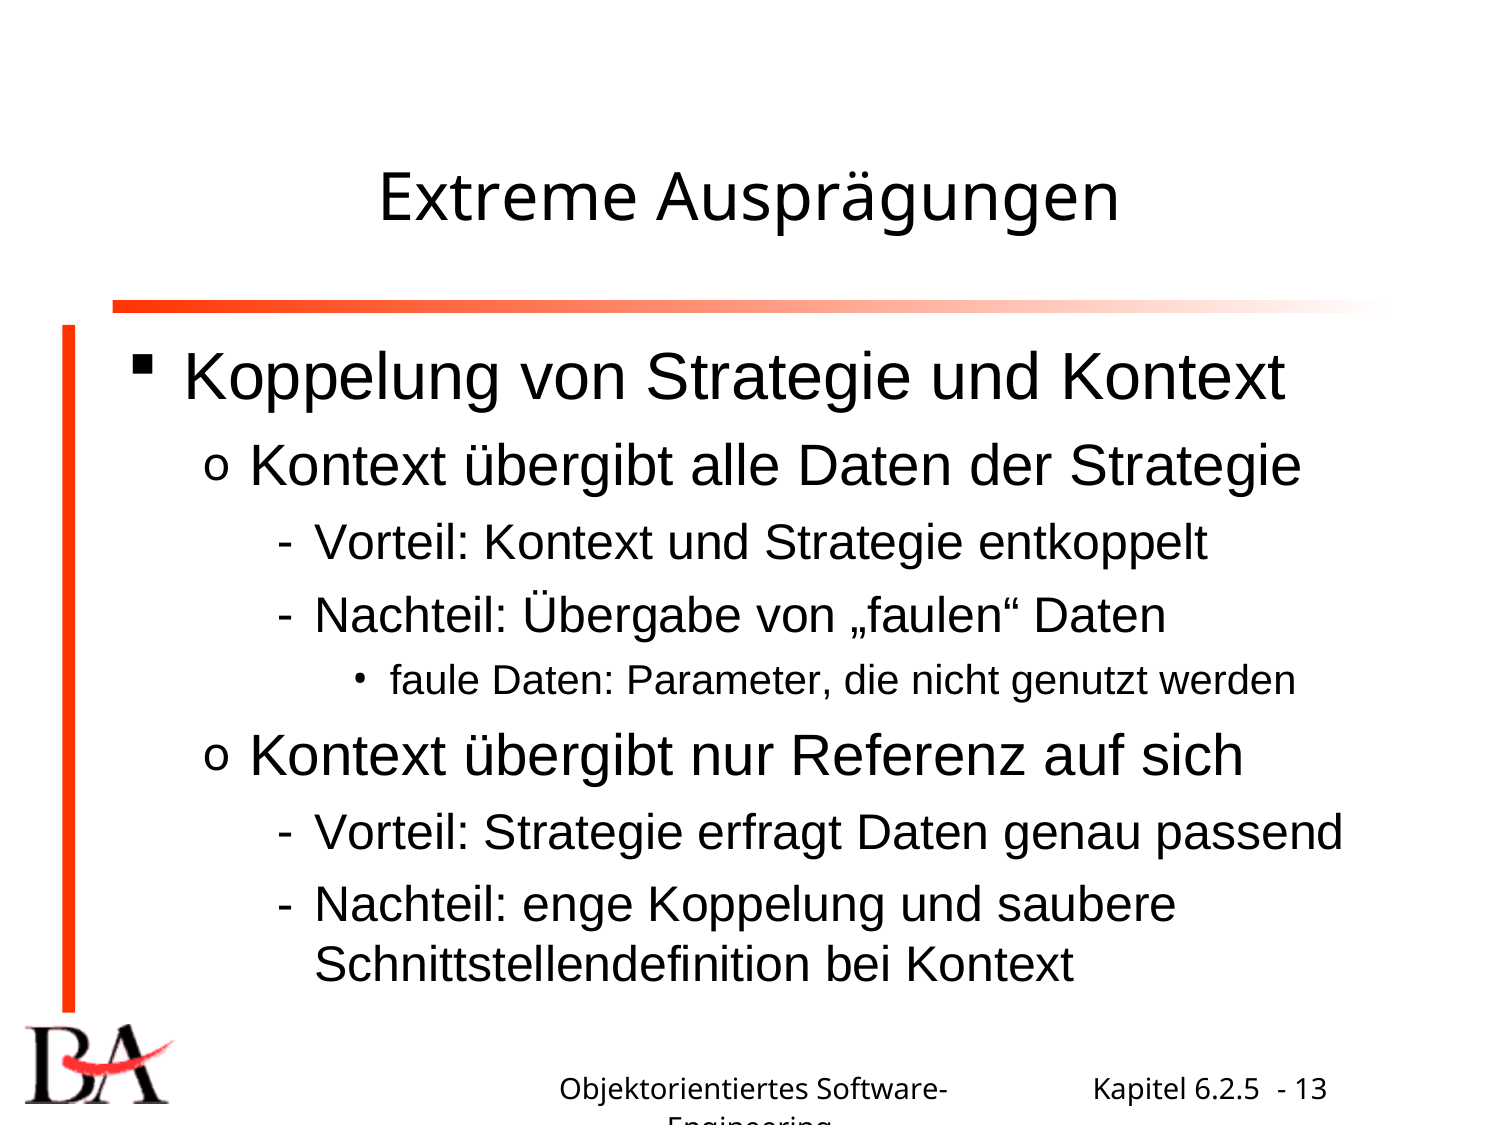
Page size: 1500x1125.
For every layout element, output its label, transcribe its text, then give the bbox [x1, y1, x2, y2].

picture [24, 1024, 175, 1104]
list Koppelung von Strategie und Kontext Kontext übergibt alle Daten der Strategie Vorteil: Kontext und Strategie entkoppelt Nachteil: Übergabe von „faulen“ Daten faule Daten: Parameter, die nicht genutzt werden Kontext übergibt nur Referenz auf sich Vorteil: Strategie erfragt Daten genau passend Nachteil: enge Koppelung und saubere Schnittstellendefinition bei Kontext [112, 324, 1388, 1051]
title Extreme Ausprägungen [112, 99, 1388, 288]
